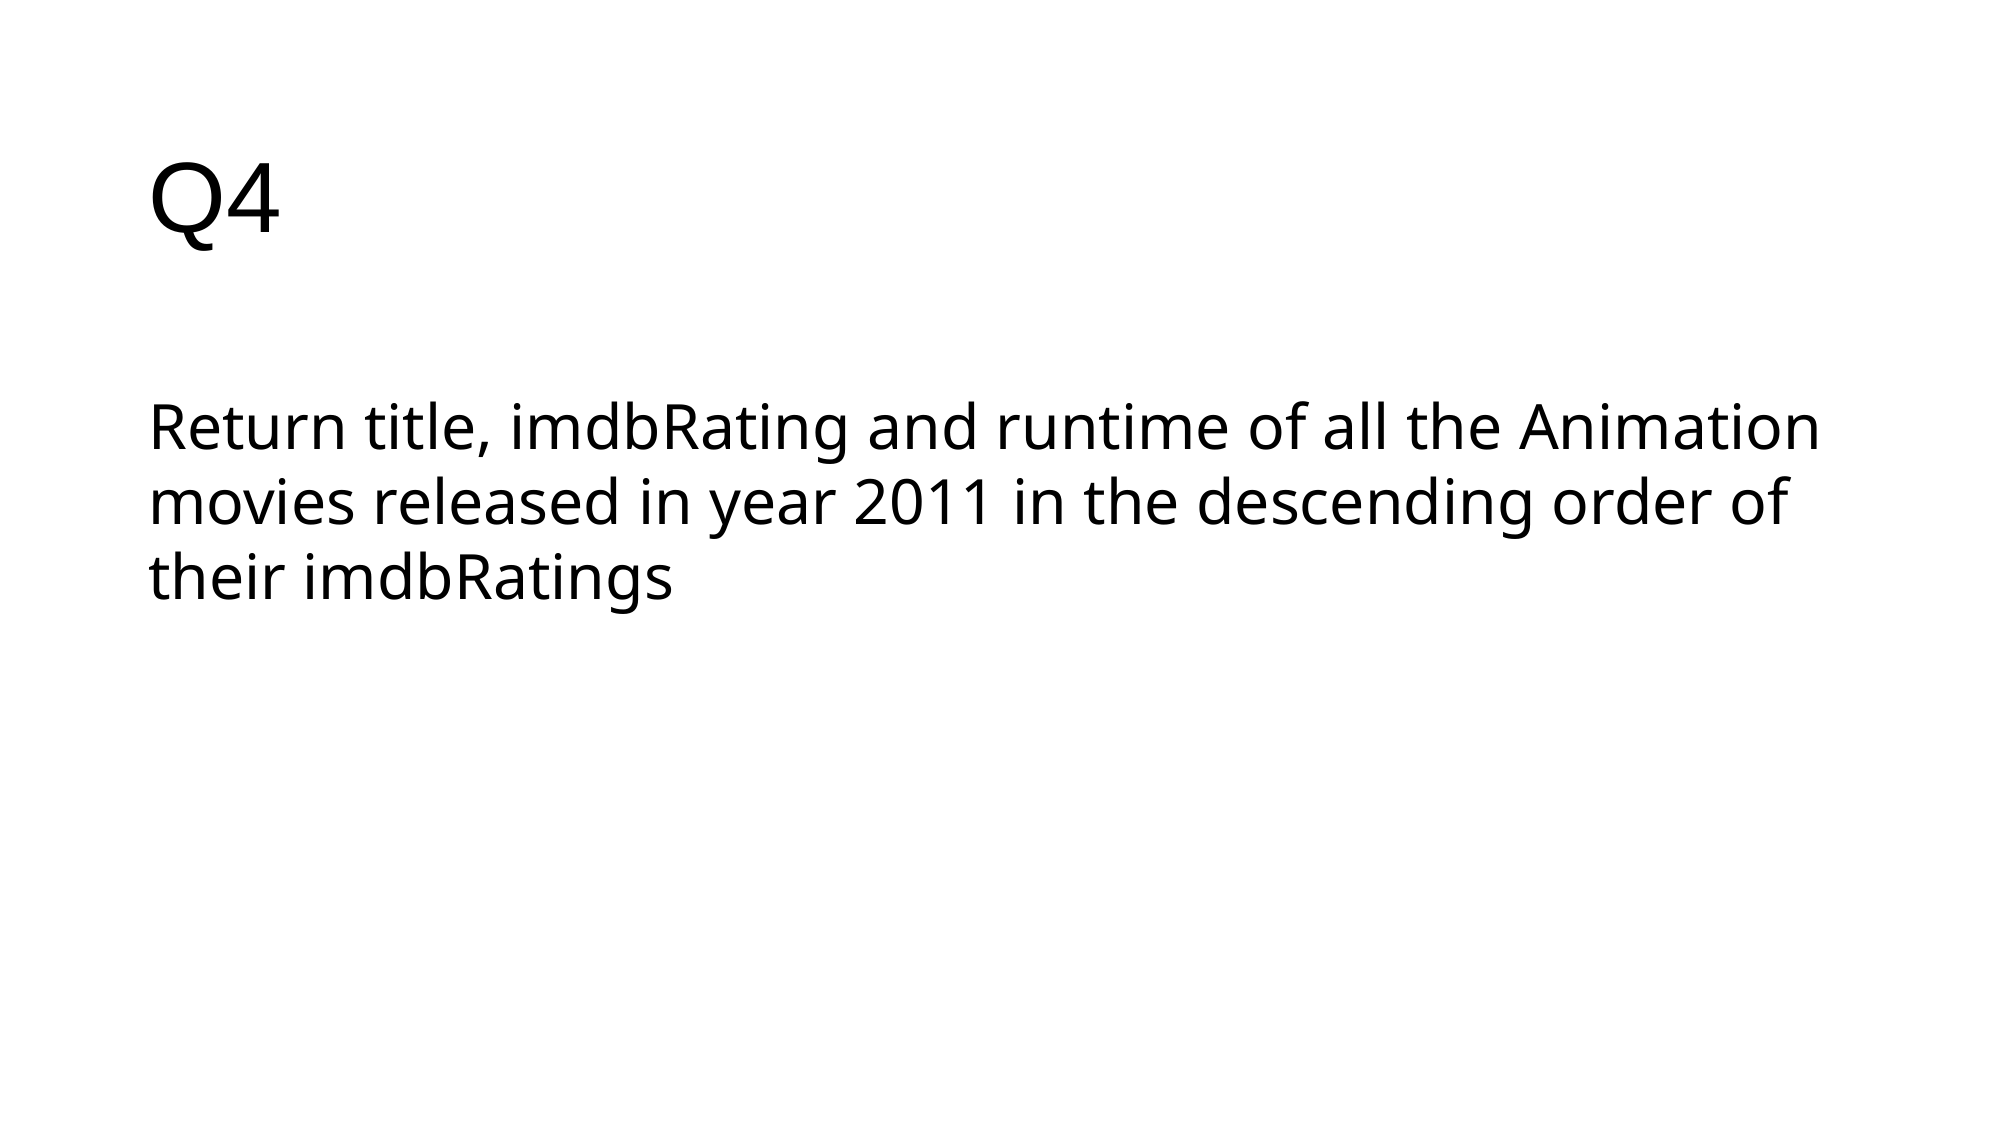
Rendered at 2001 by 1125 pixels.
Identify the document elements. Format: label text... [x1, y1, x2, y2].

text_box Q4 [133, 117, 1249, 248]
text_box Return title, imdbRating and runtime of all the Animation movies released in year 2011 in the descending order of their imdbRatings [133, 379, 1855, 885]
text_box Q4 [162, 170, 211, 225]
